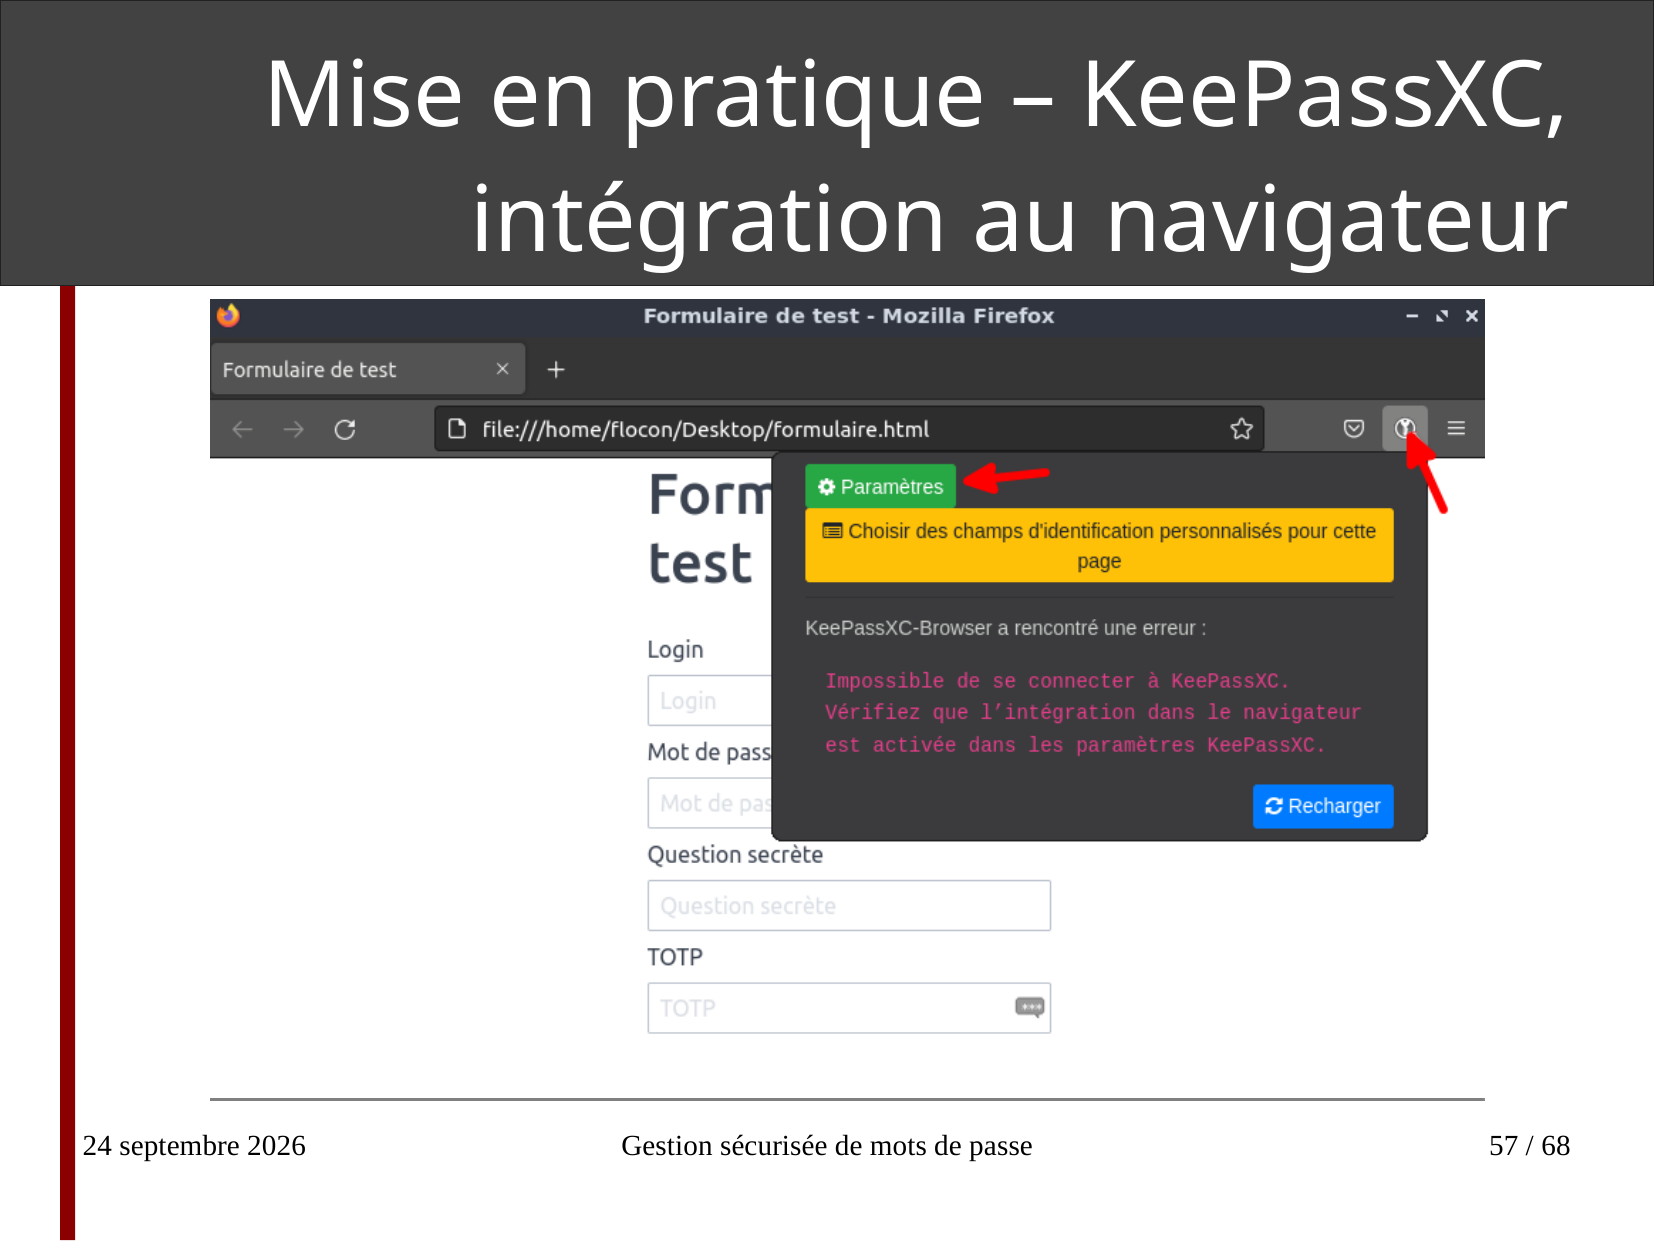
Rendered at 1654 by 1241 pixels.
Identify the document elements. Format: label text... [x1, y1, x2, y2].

title Mise en pratique – KeePassXC, intégration au navigateur [82, 27, 1571, 279]
picture [210, 299, 1485, 1098]
